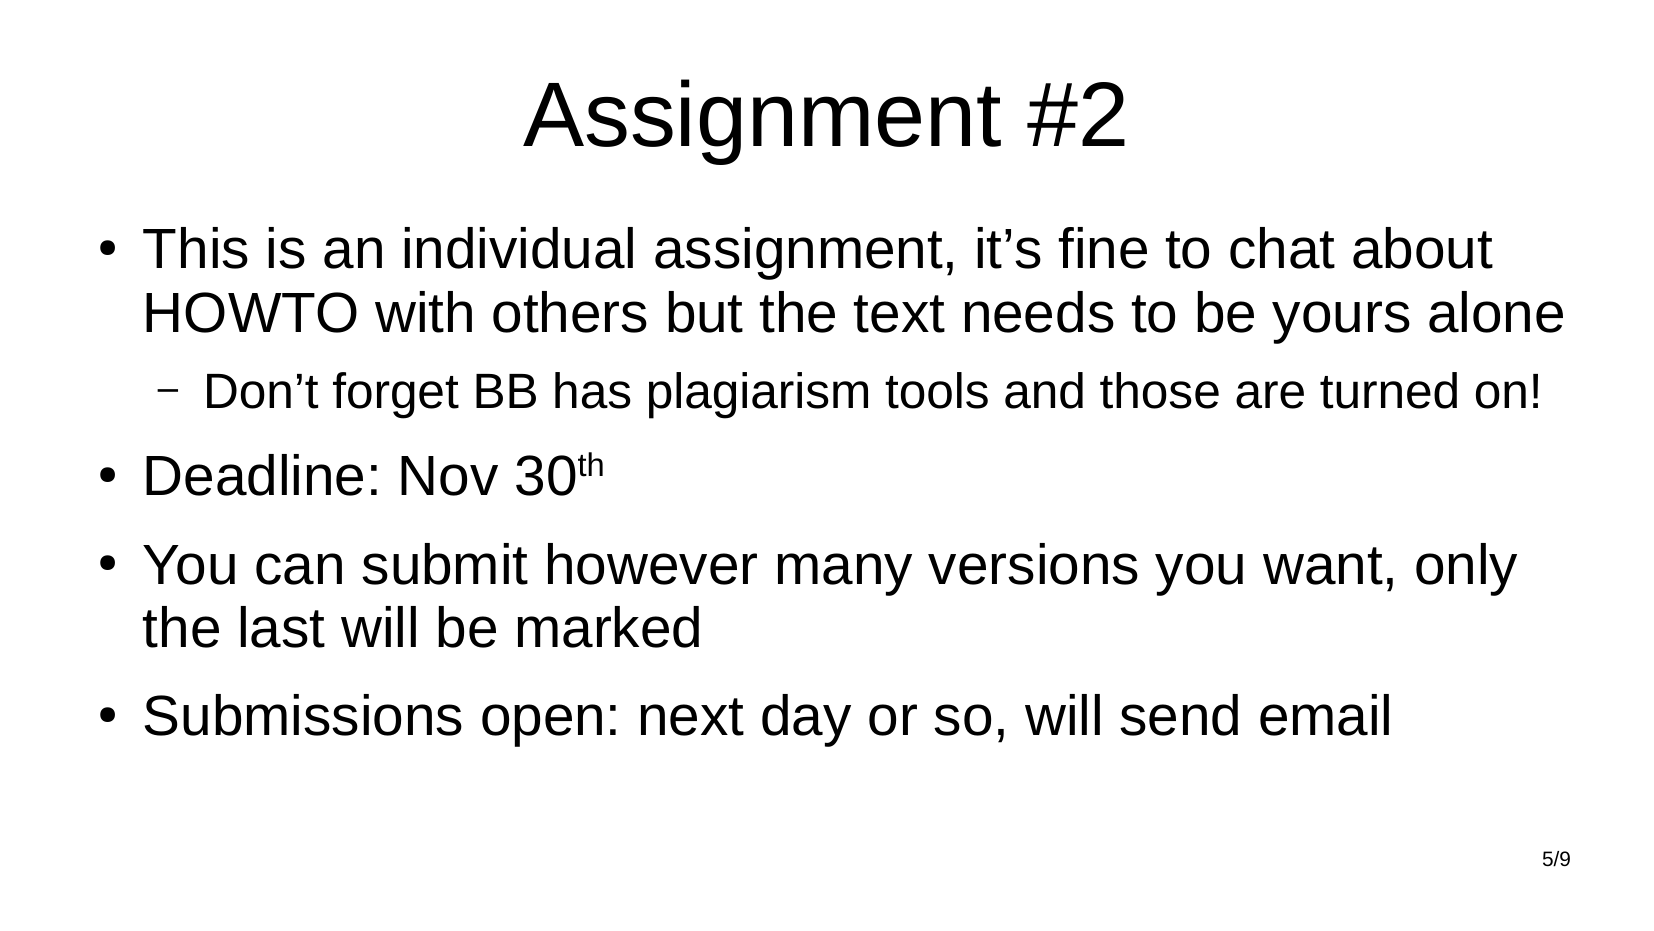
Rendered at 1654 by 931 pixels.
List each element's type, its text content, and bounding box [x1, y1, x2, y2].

list This is an individual assignment, it’s fine to chat about HOWTO with others but the text needs to be yours alone Don’t forget BB has plagiarism tools and those are turned on! Deadline: Nov 30th You can submit however many versions you want, only the last will be marked Submissions open: next day or so, will send email [82, 217, 1571, 758]
title Assignment #2 [82, 37, 1571, 193]
